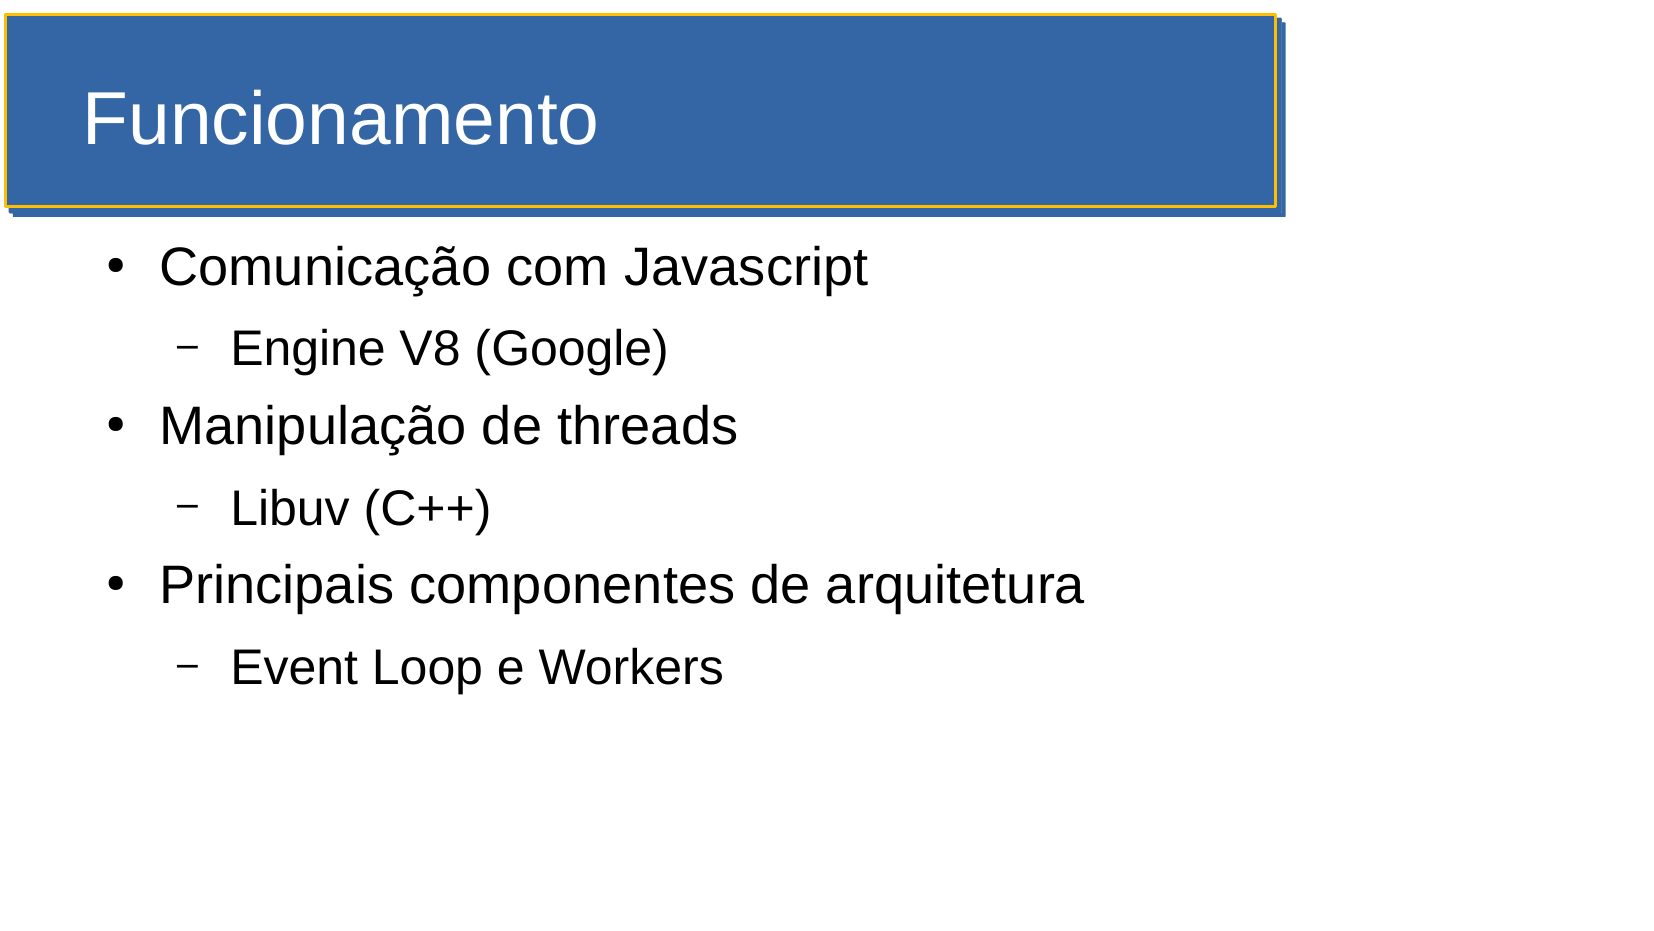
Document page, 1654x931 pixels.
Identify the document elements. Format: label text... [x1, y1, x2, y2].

title Funcionamento [82, 44, 1235, 192]
list Comunicação com Javascript Engine V8 (Google) Manipulação de threads Libuv (C++) Principais componentes de arquitetura Event Loop e Workers [88, 236, 1565, 798]
